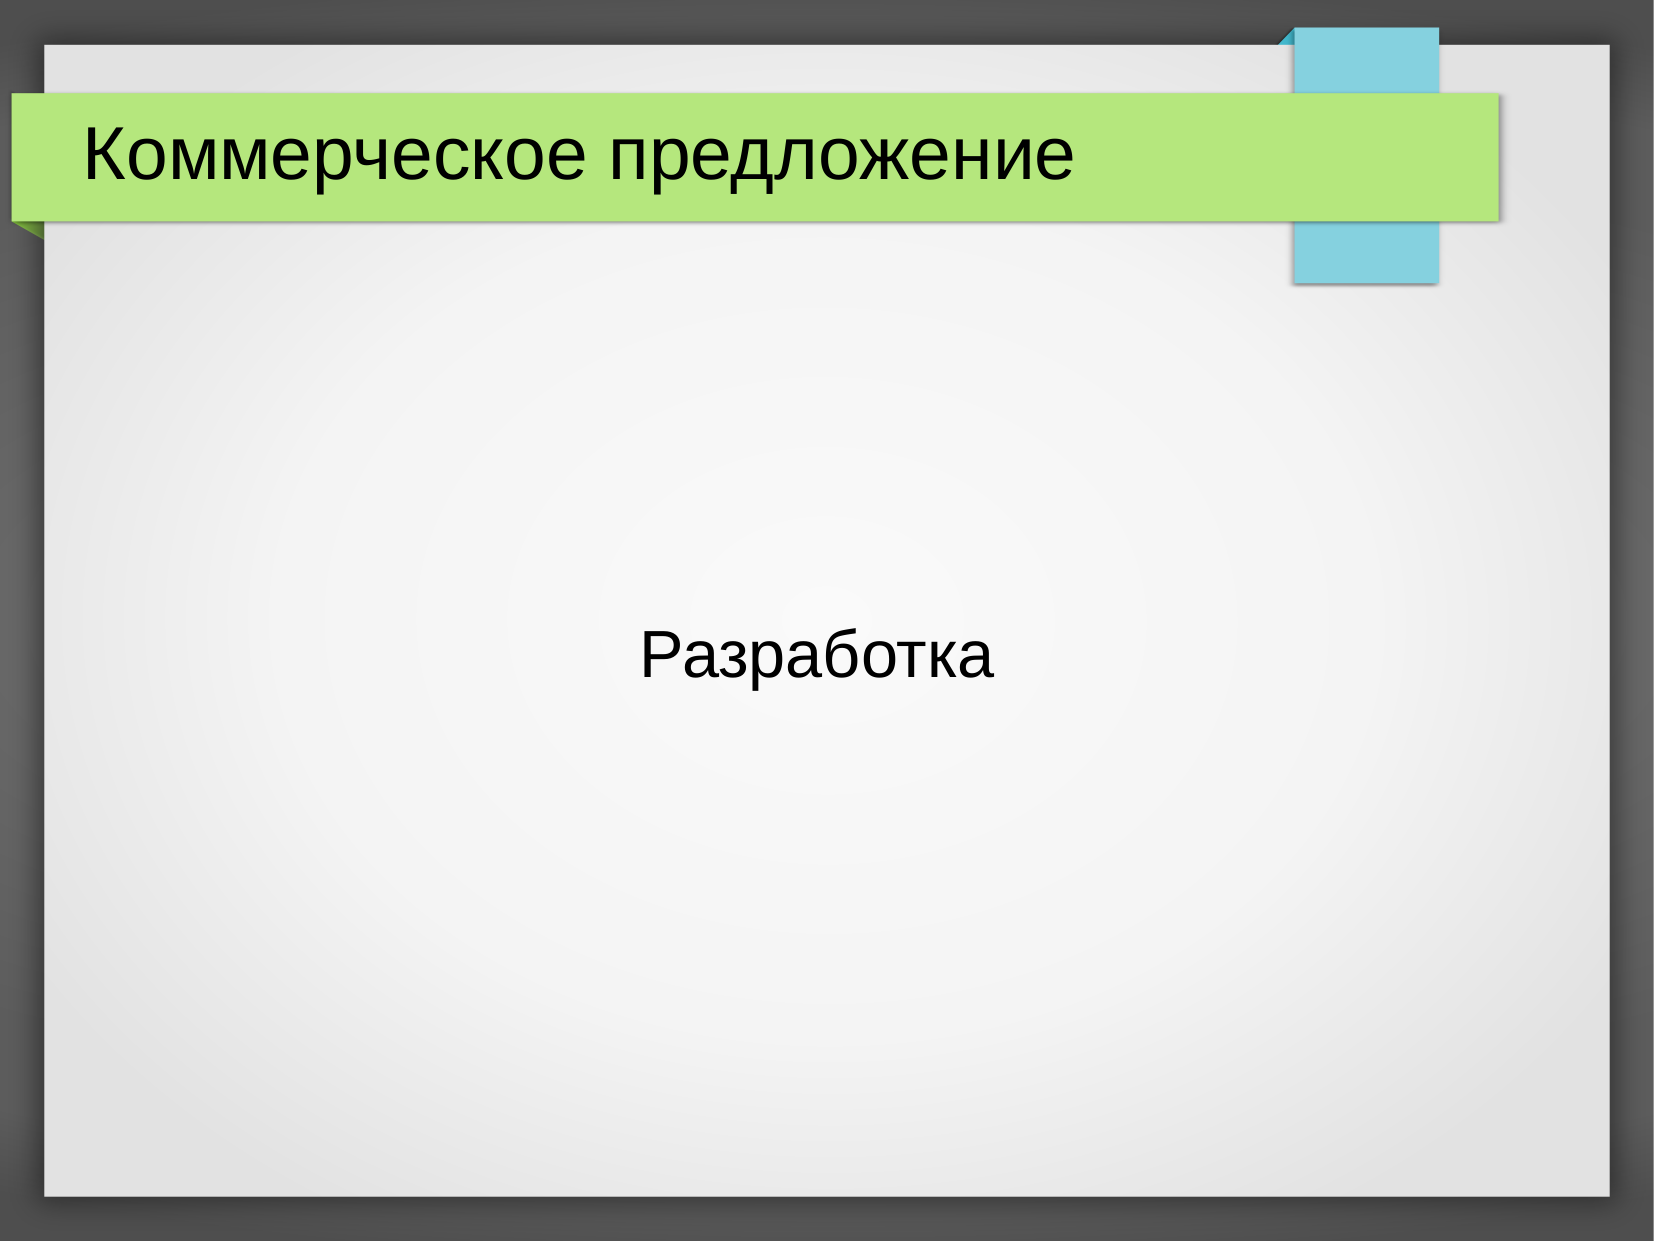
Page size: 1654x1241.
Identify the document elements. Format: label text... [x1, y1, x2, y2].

title Коммерческое предложение [82, 94, 1264, 213]
subtitle Разработка [82, 295, 1571, 1015]
picture [0, 0, 1654, 1241]
